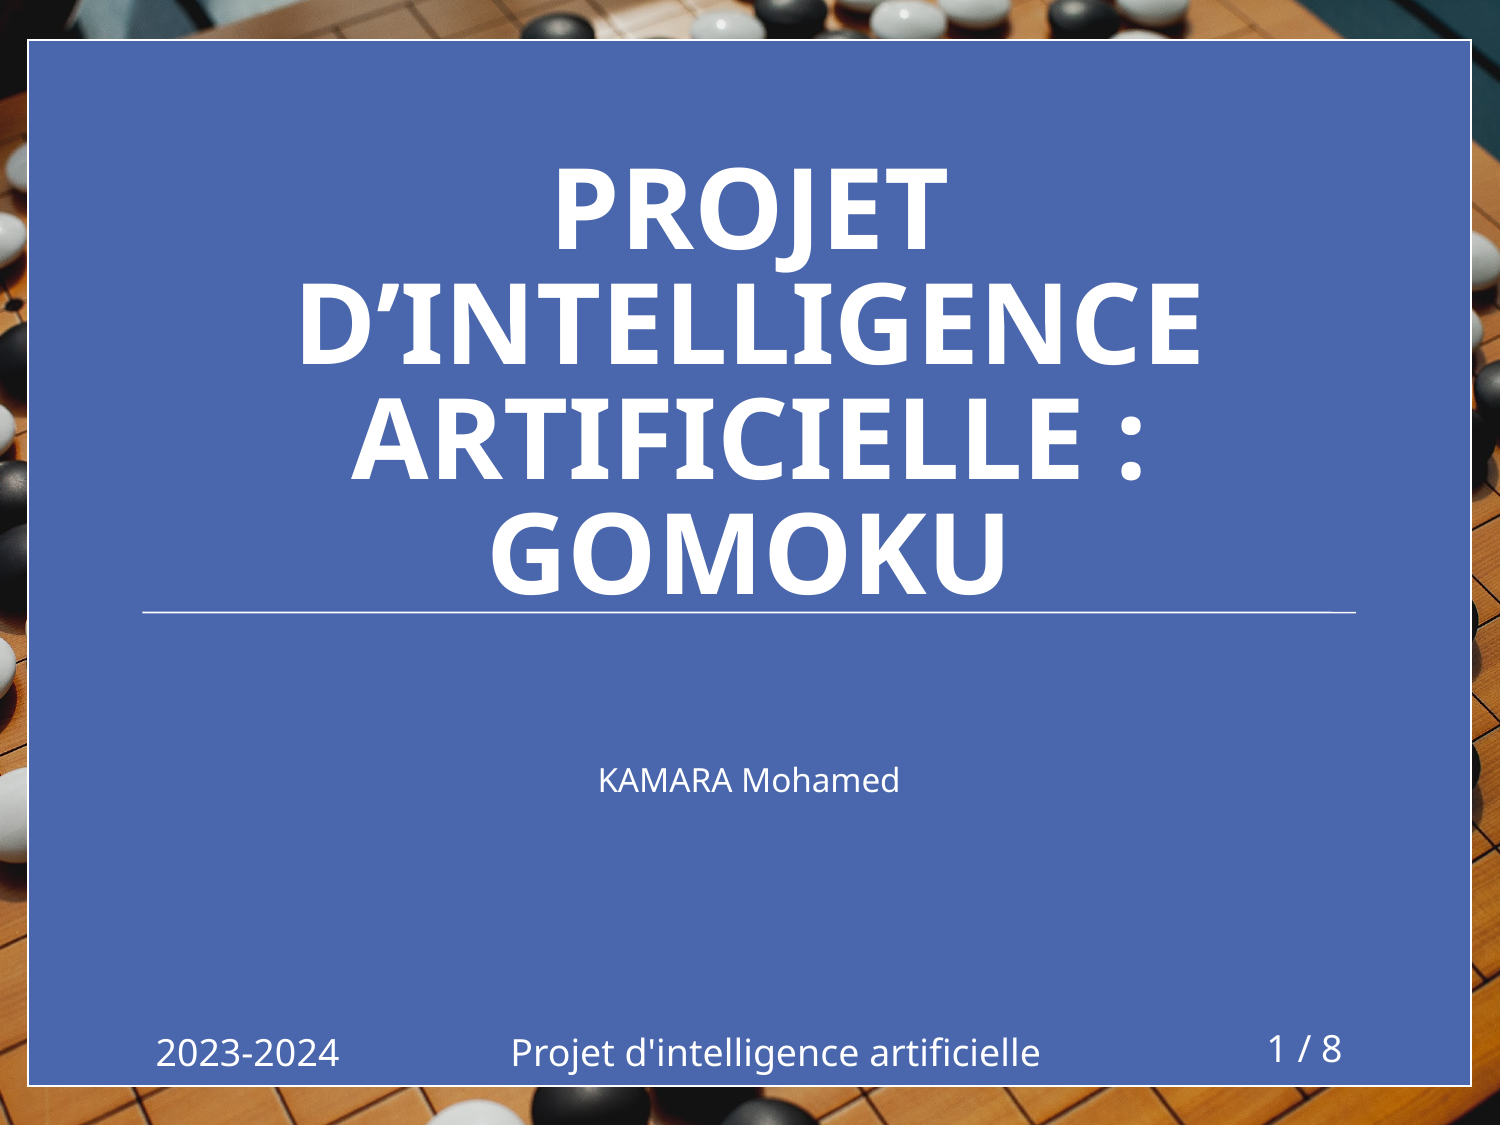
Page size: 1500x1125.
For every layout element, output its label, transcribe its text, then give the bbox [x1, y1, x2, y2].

subtitle KAMARA Mohamed [210, 680, 1289, 909]
picture [0, 0, 1500, 1125]
text_box <number> / 8 [1147, 1021, 1358, 1081]
title PROJET D’INTELLIGENCE ARTIFICIELLE : GOMOKU [136, 144, 1363, 625]
text_box 2023-2024 [140, 1021, 428, 1081]
text_box Projet d'intelligence artificielle [485, 1021, 1067, 1081]
